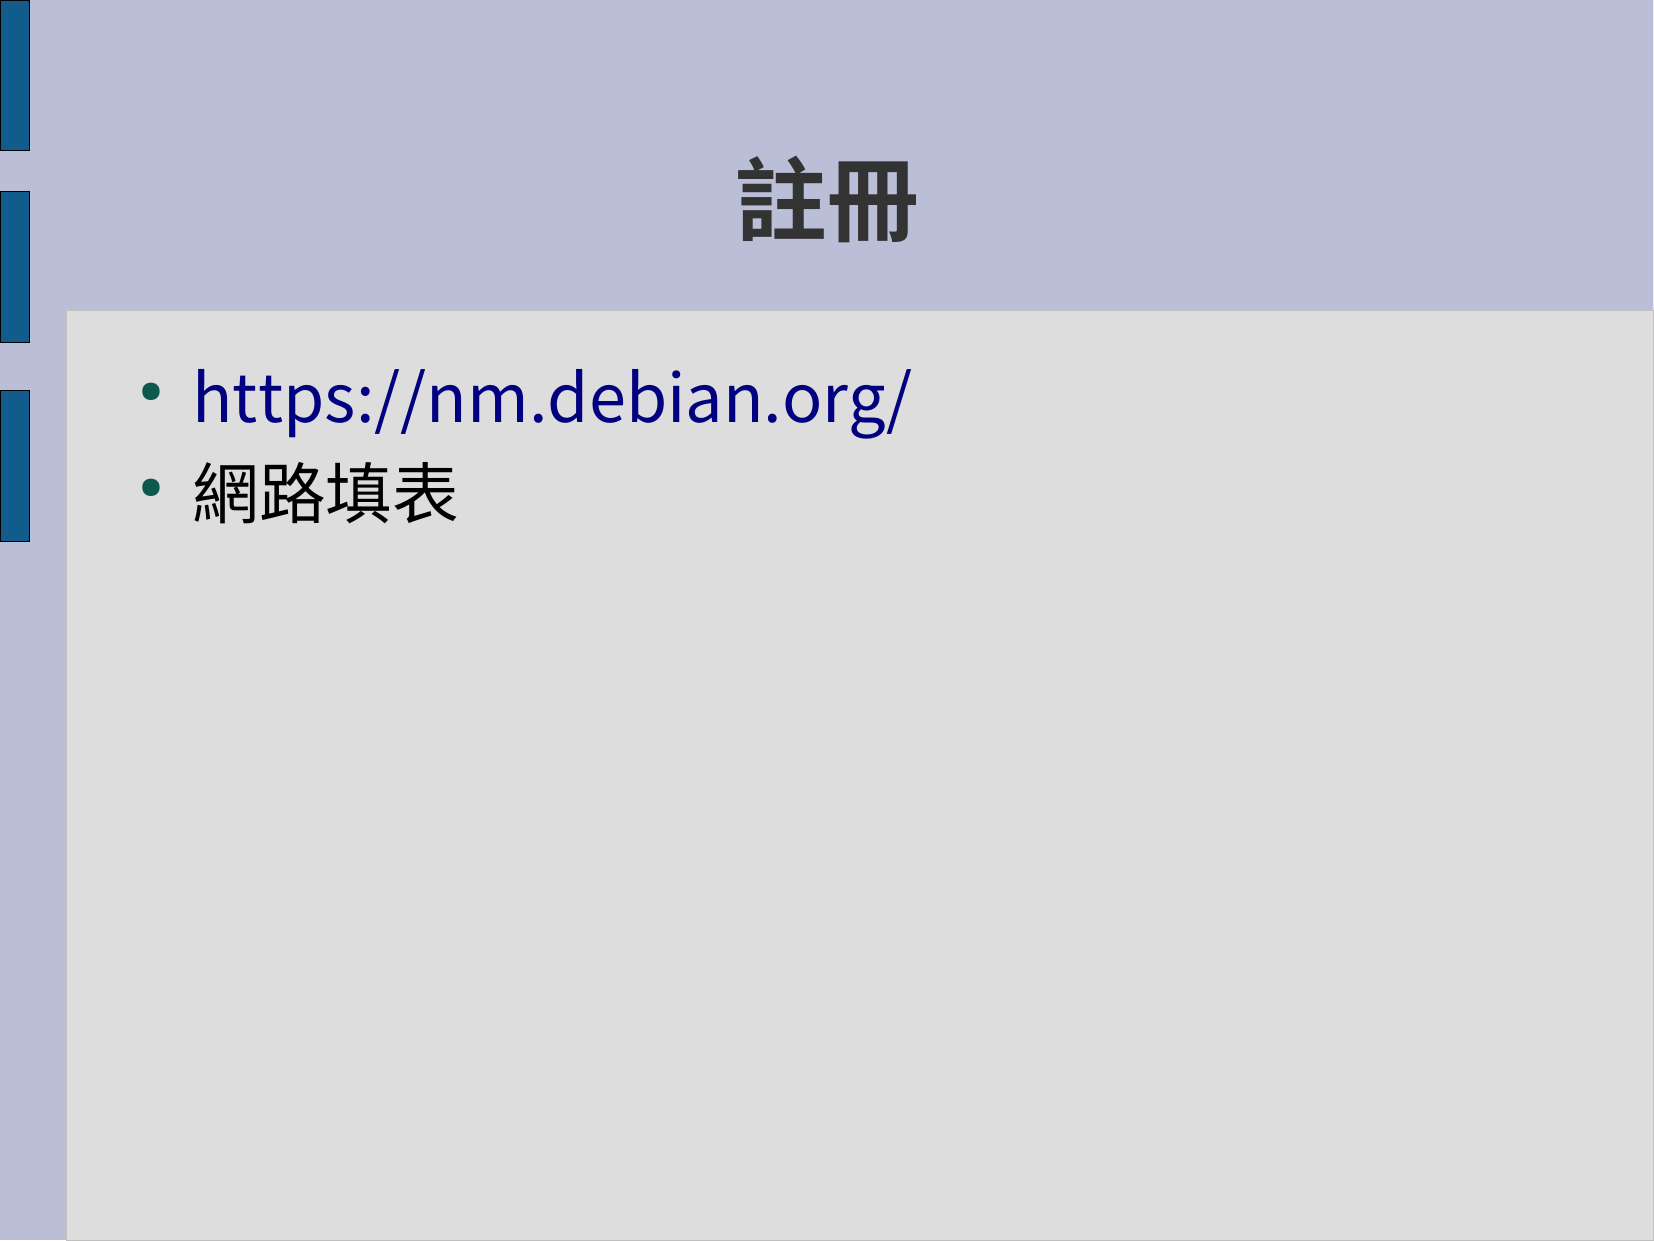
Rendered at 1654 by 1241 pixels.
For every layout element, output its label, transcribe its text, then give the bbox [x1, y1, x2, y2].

title 註冊 [121, 91, 1534, 299]
list https://nm.debian.org/ 網路填表 [121, 344, 1534, 1164]
